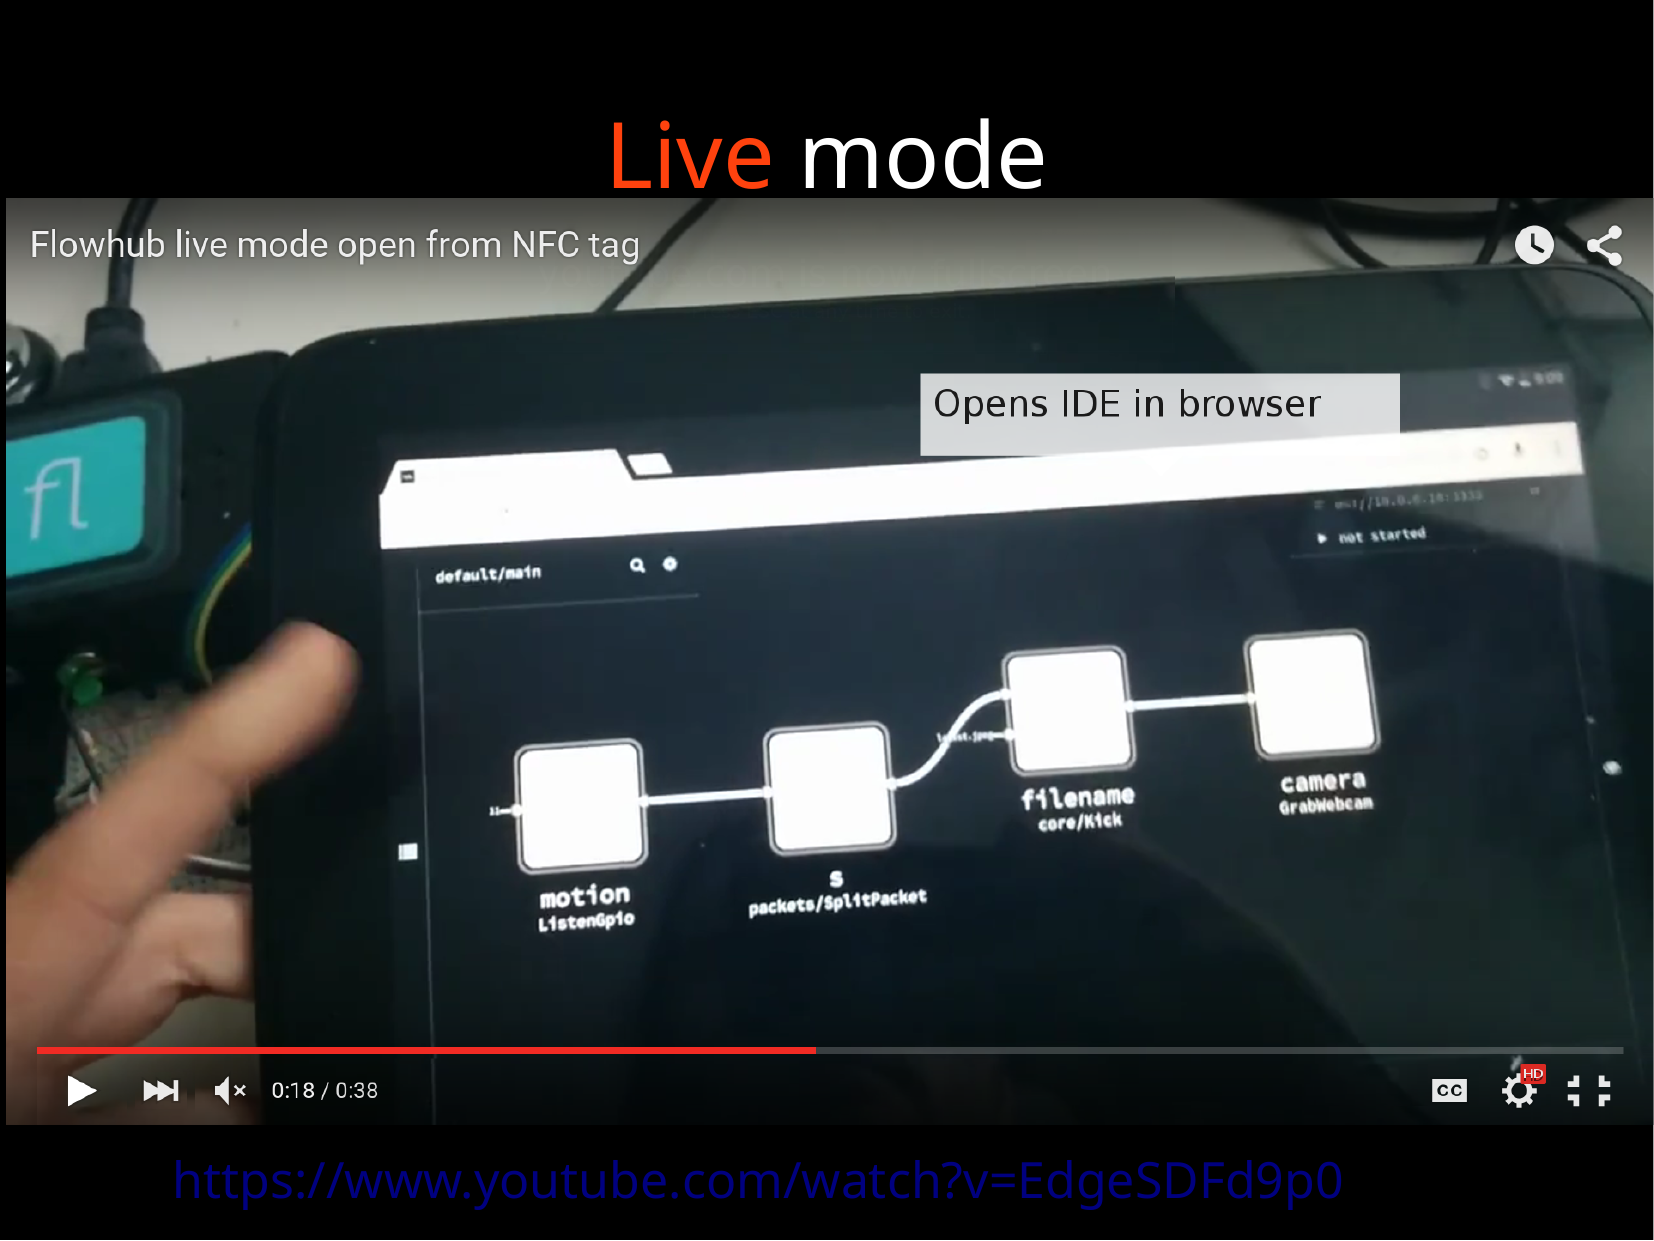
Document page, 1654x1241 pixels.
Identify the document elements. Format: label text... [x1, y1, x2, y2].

title Live mode [82, 49, 1571, 198]
list https://www.youtube.com/watch?v=EdgeSDFd9p0 [101, 1145, 1591, 1231]
picture [6, 198, 1654, 1126]
